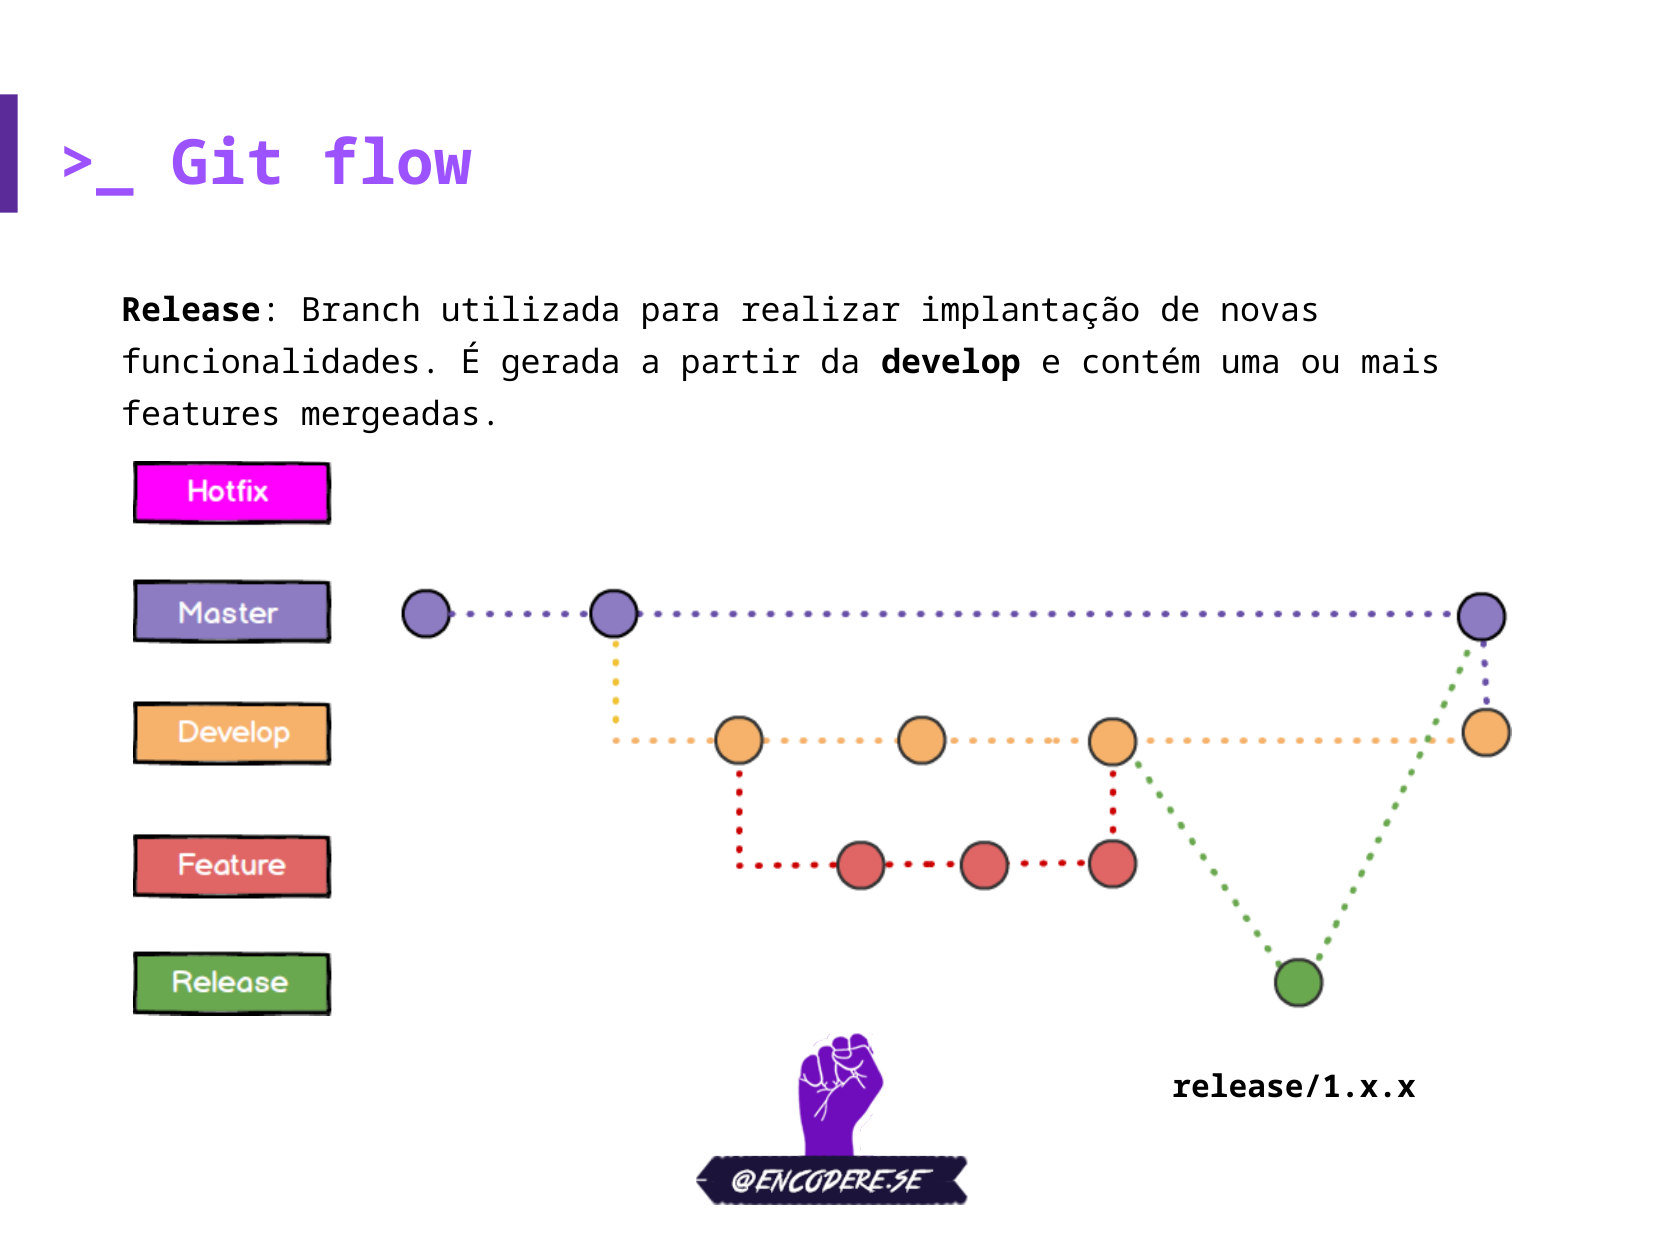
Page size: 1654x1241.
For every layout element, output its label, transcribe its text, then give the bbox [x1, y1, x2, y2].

text_box release/1.x.x [1157, 1057, 1453, 1111]
text_box Release: Branch utilizada para realizar implantação de novas funcionalidades. É gerada a partir da develop e contém uma ou mais features mergeadas. [70, 271, 1595, 429]
title >_ Git flow [59, 118, 1489, 213]
text_box [0, 94, 18, 213]
picture [696, 1027, 969, 1205]
picture [133, 461, 1512, 1016]
